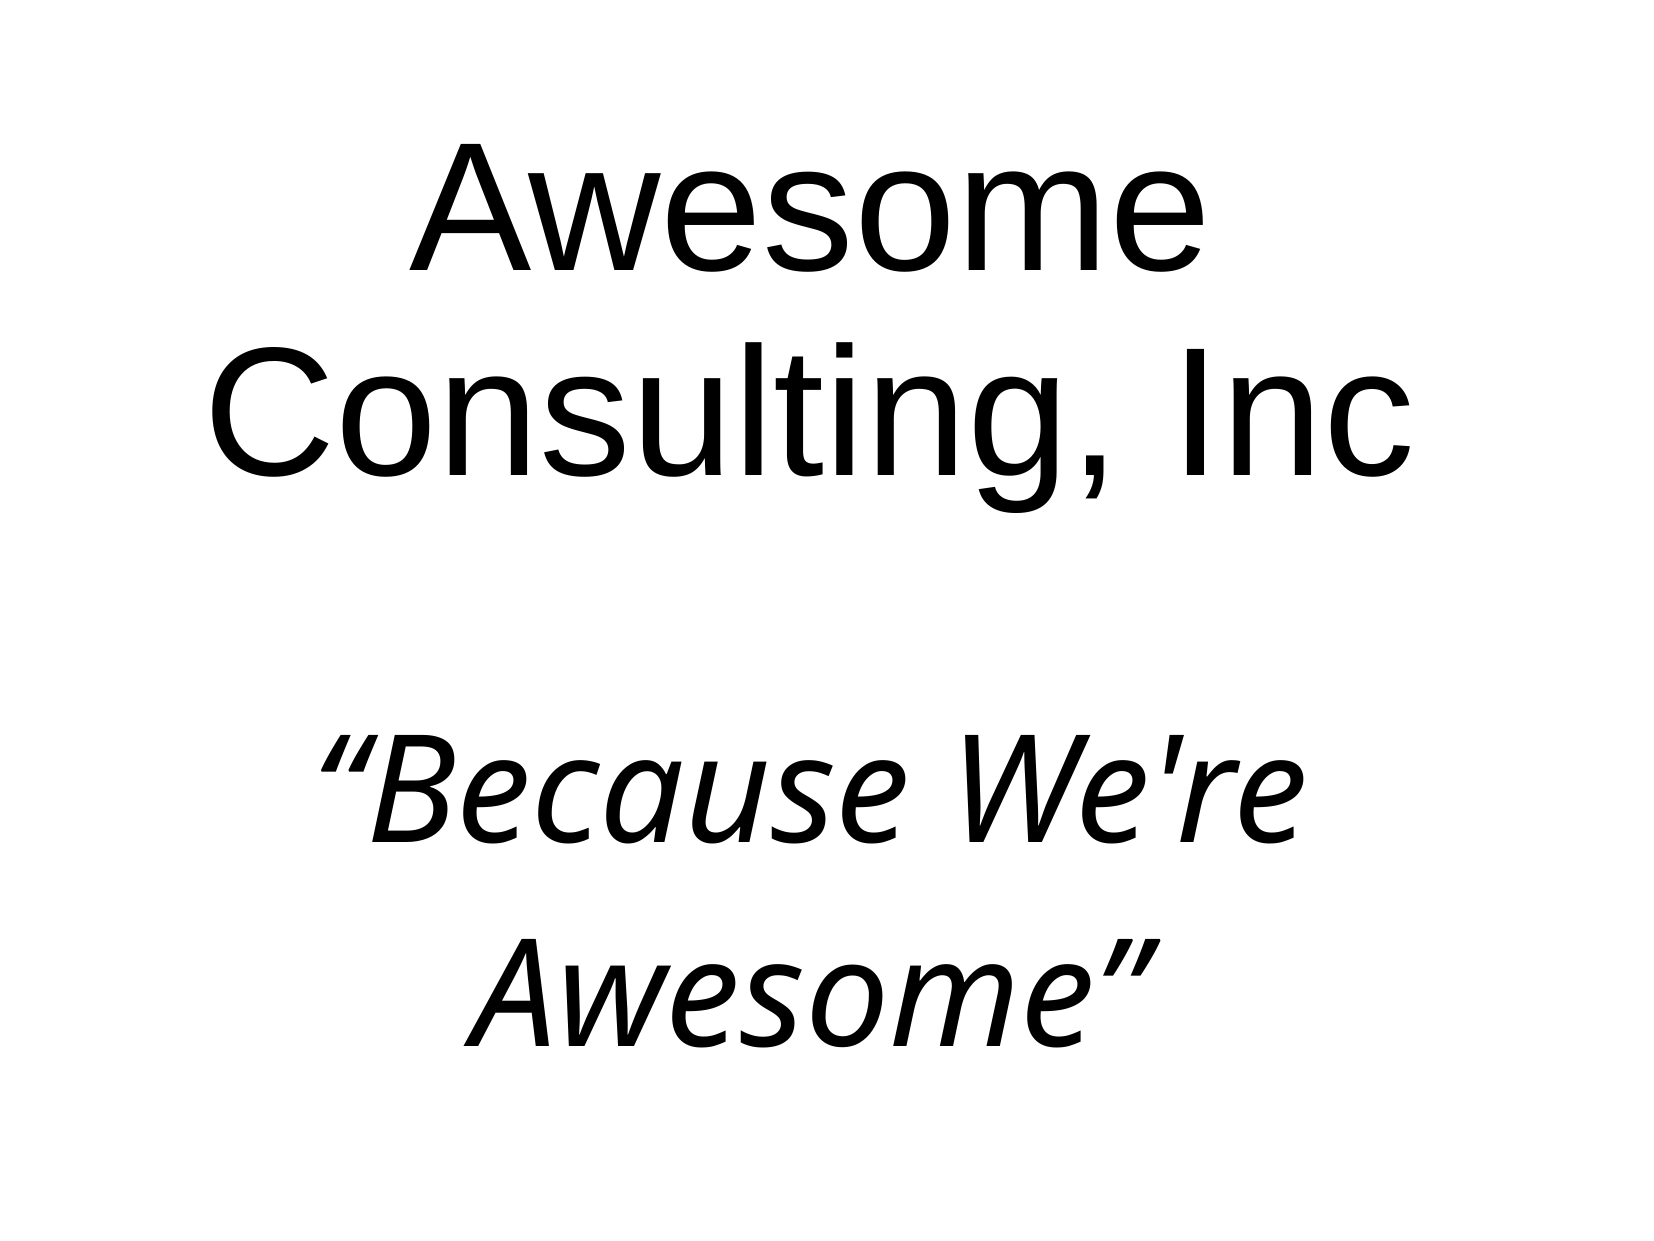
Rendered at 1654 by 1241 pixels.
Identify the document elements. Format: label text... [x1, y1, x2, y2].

text_box Awesome Consulting, Inc “Because We're Awesome” [188, 97, 1654, 1087]
